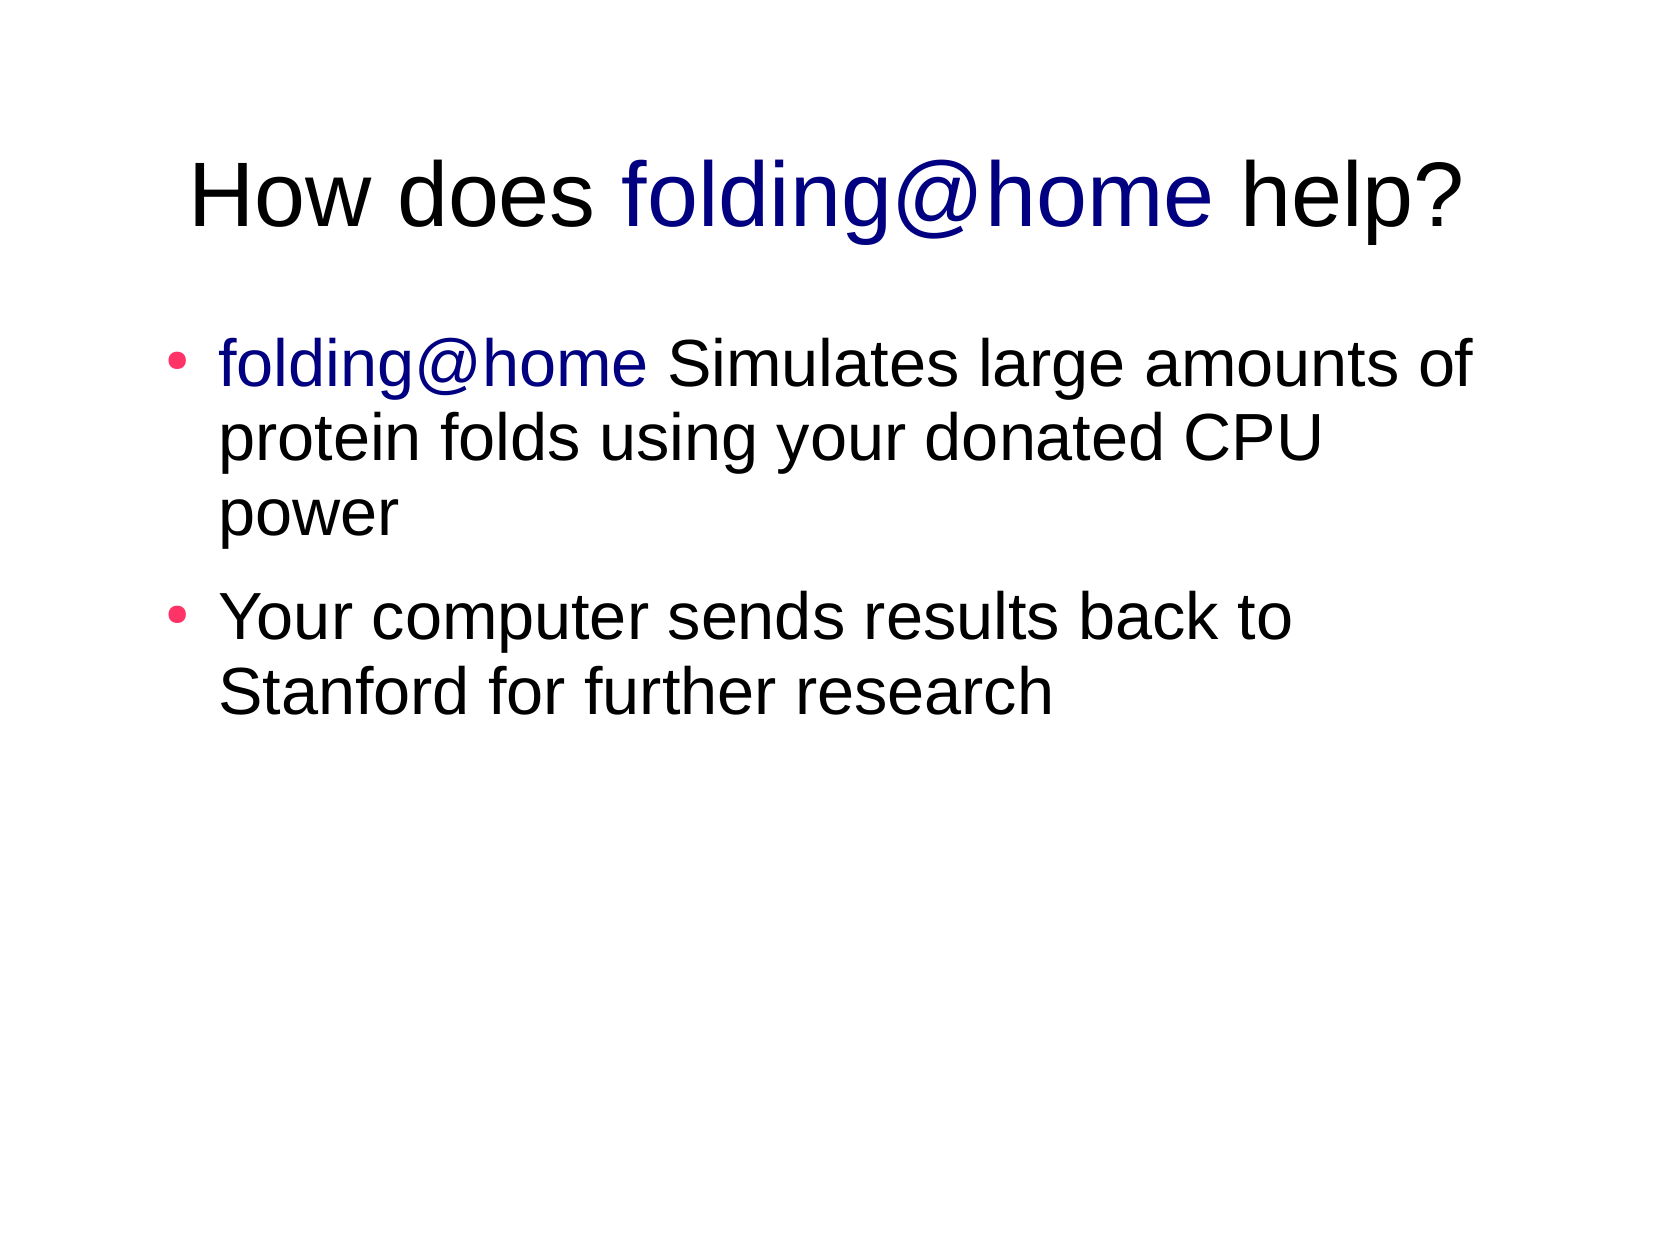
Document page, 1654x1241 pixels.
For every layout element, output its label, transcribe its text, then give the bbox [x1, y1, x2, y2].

title How does folding@home help? [118, 98, 1536, 291]
list folding@home Simulates large amounts of protein folds using your donated CPU power Your computer sends results back to Stanford for further research [147, 325, 1506, 996]
